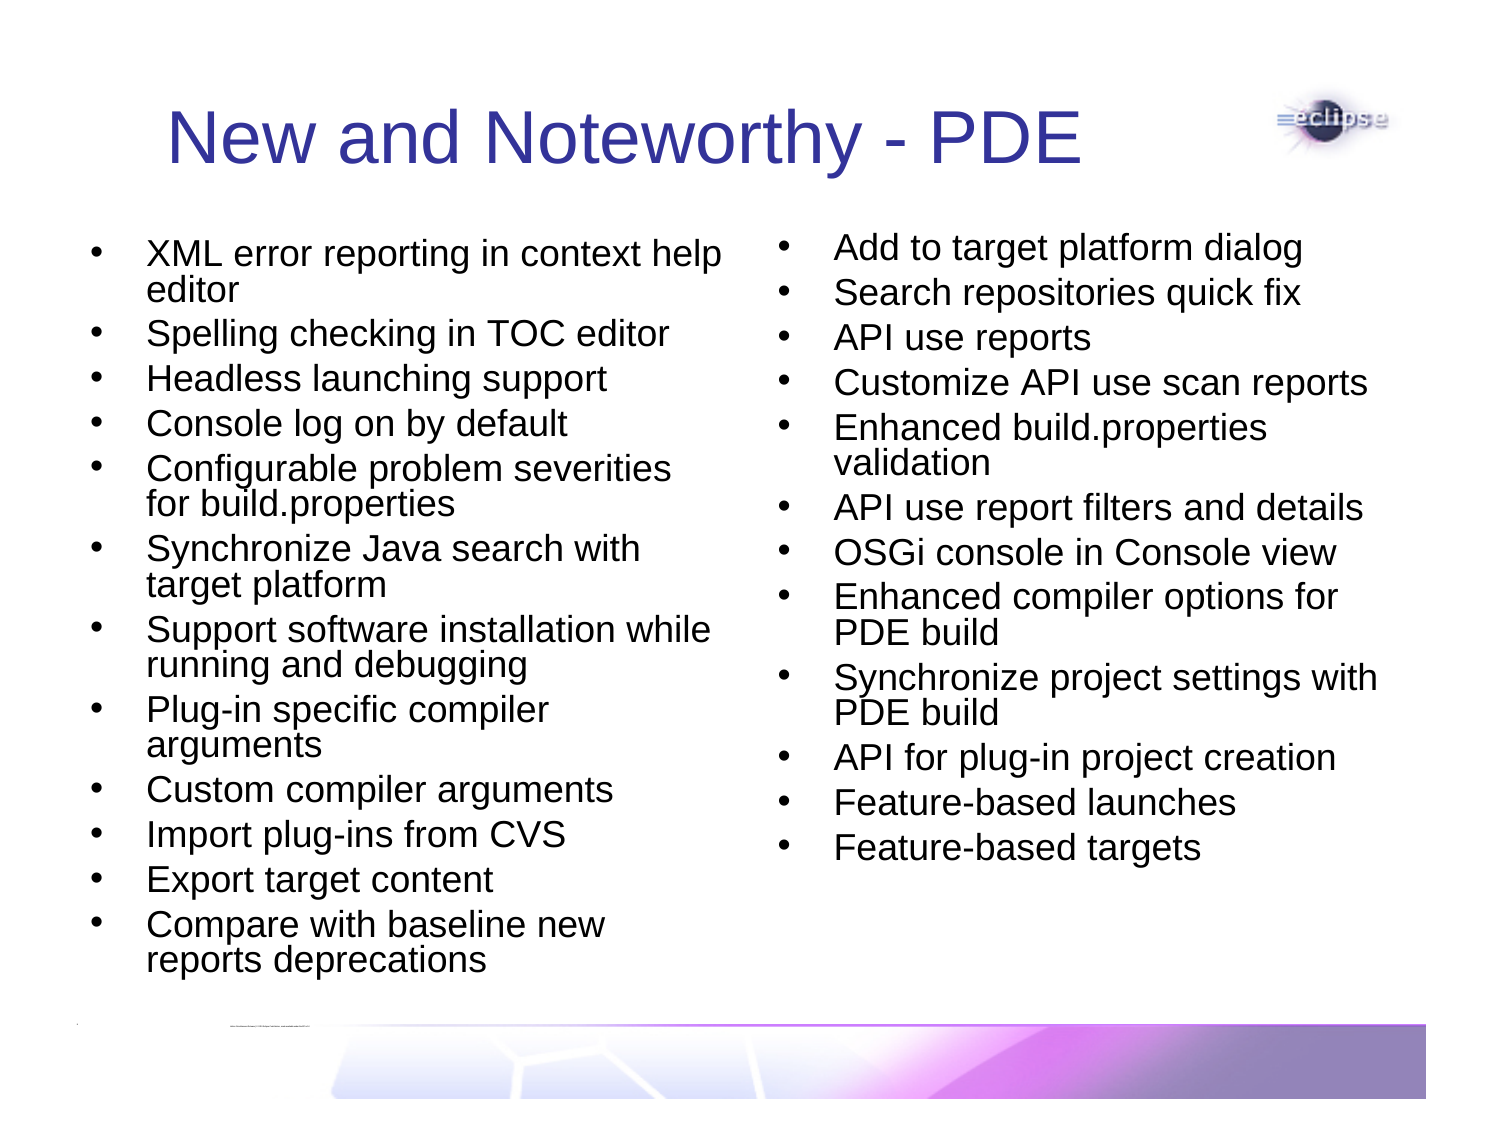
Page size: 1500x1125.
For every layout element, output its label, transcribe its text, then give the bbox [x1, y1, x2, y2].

picture [1257, 42, 1408, 193]
title New and Noteworthy - PDE [74, 45, 1176, 233]
picture [225, 1024, 1426, 1099]
list Add to target platform dialog Search repositories quick fix API use reports Customize API use scan reports Enhanced build.properties validation API use report filters and details OSGi console in Console view Enhanced compiler options for PDE build Synchronize project settings with PDE build API for plug-in project creation Feature-based launches Feature-based targets [762, 224, 1426, 1012]
list XML error reporting in context help editor Spelling checking in TOC editor Headless launching support Console log on by default Configurable problem severities for build.properties Synchronize Java search with target platform Support software installation while running and debugging Plug-in specific compiler arguments Custom compiler arguments Import plug-ins from CVS Export target content Compare with baseline new reports deprecations [75, 230, 738, 1006]
